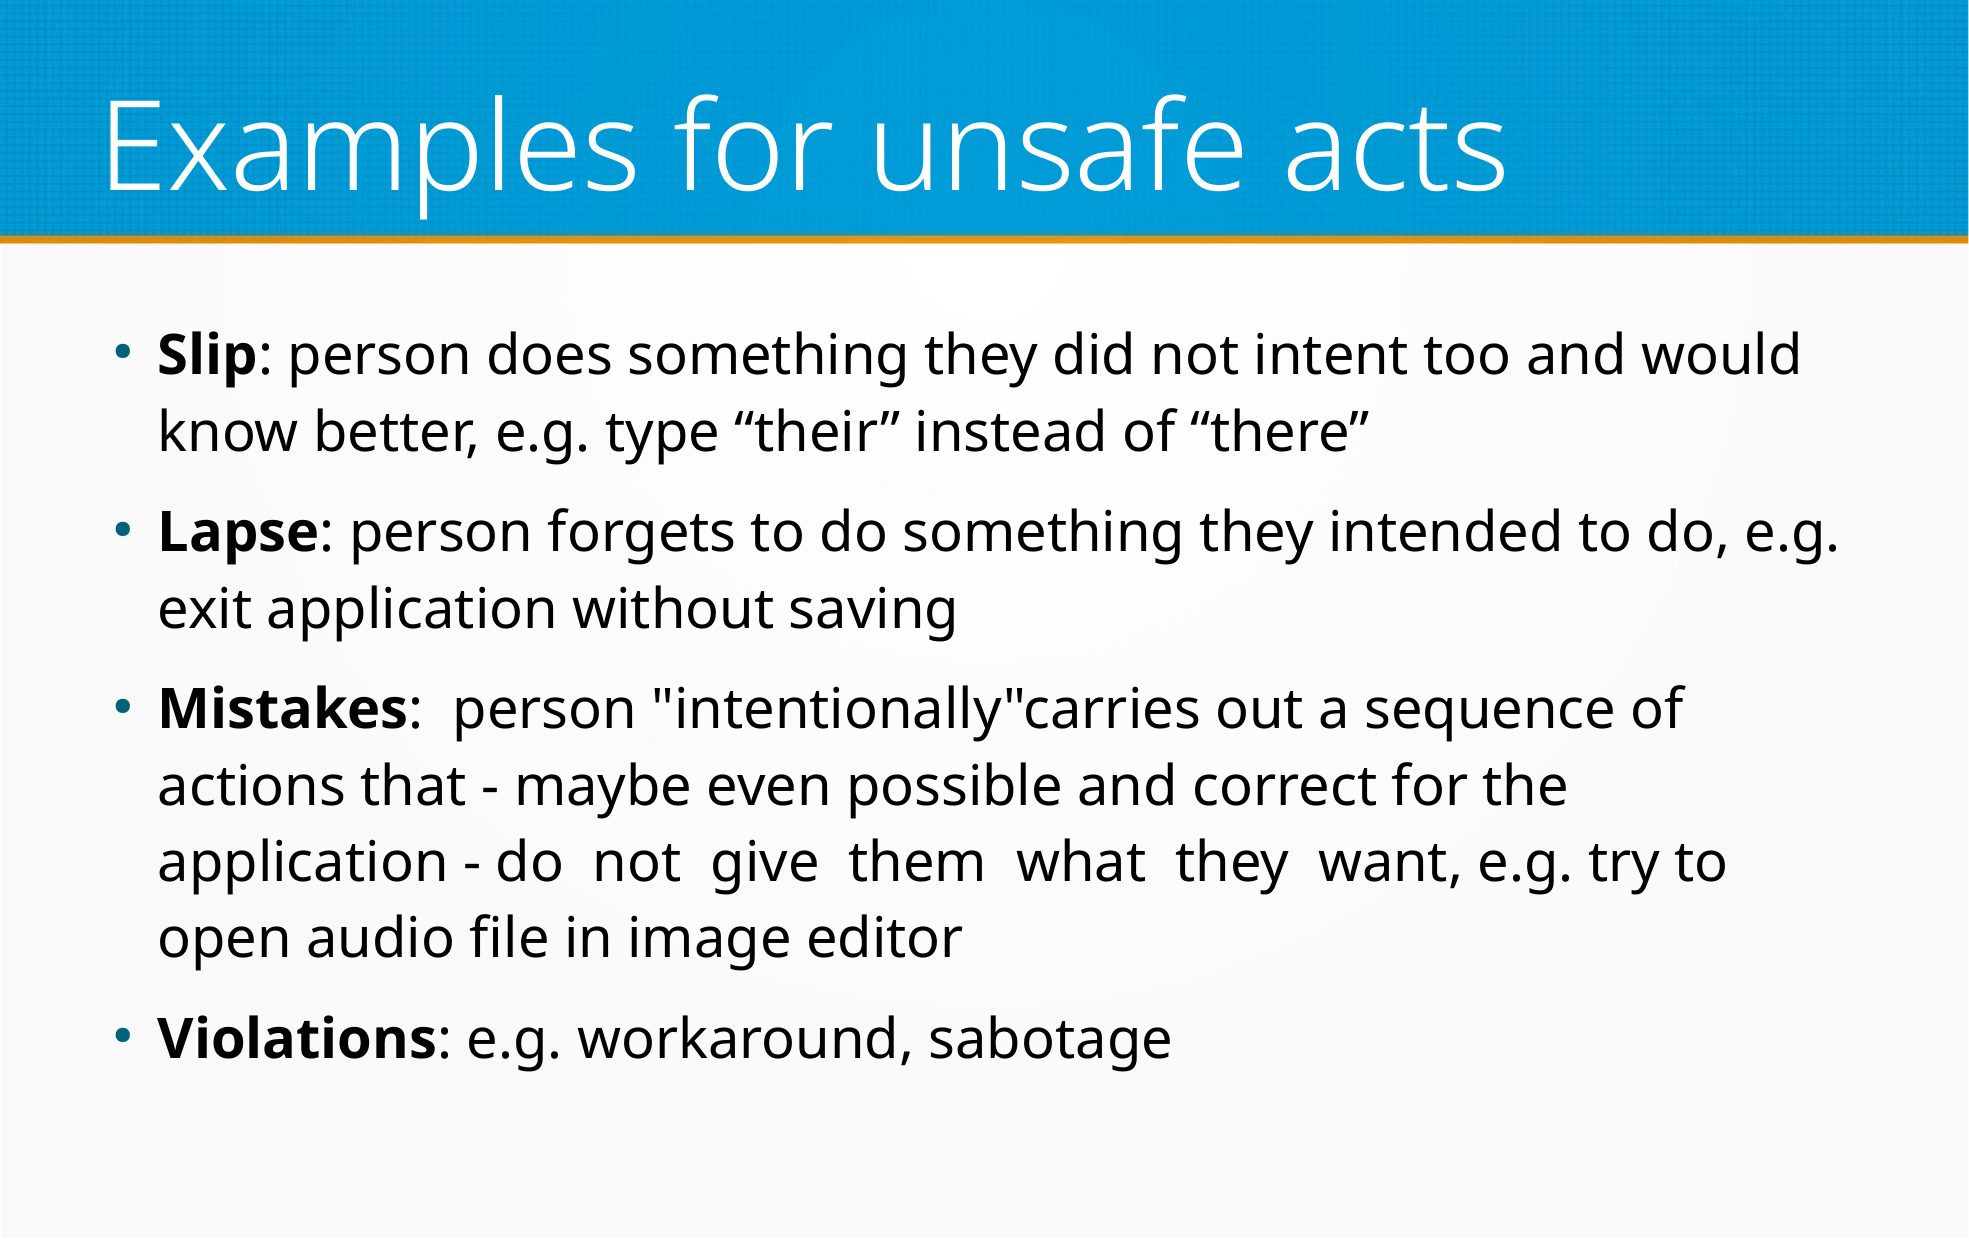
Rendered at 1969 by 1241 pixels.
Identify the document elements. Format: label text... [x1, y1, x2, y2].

list Slip: person does something they did not intent too and would know better, e.g. type “their” instead of “there” Lapse: person forgets to do something they intended to do, e.g. exit application without saving Mistakes: person "intentionally"carries out a sequence of actions that - maybe even possible and correct for the application - do not give them what they want, e.g. try to open audio file in image editor Violations: e.g. workaround, sabotage [98, 315, 1861, 1081]
picture [0, 233, 1969, 1241]
title Examples for unsafe acts [98, 19, 1870, 227]
